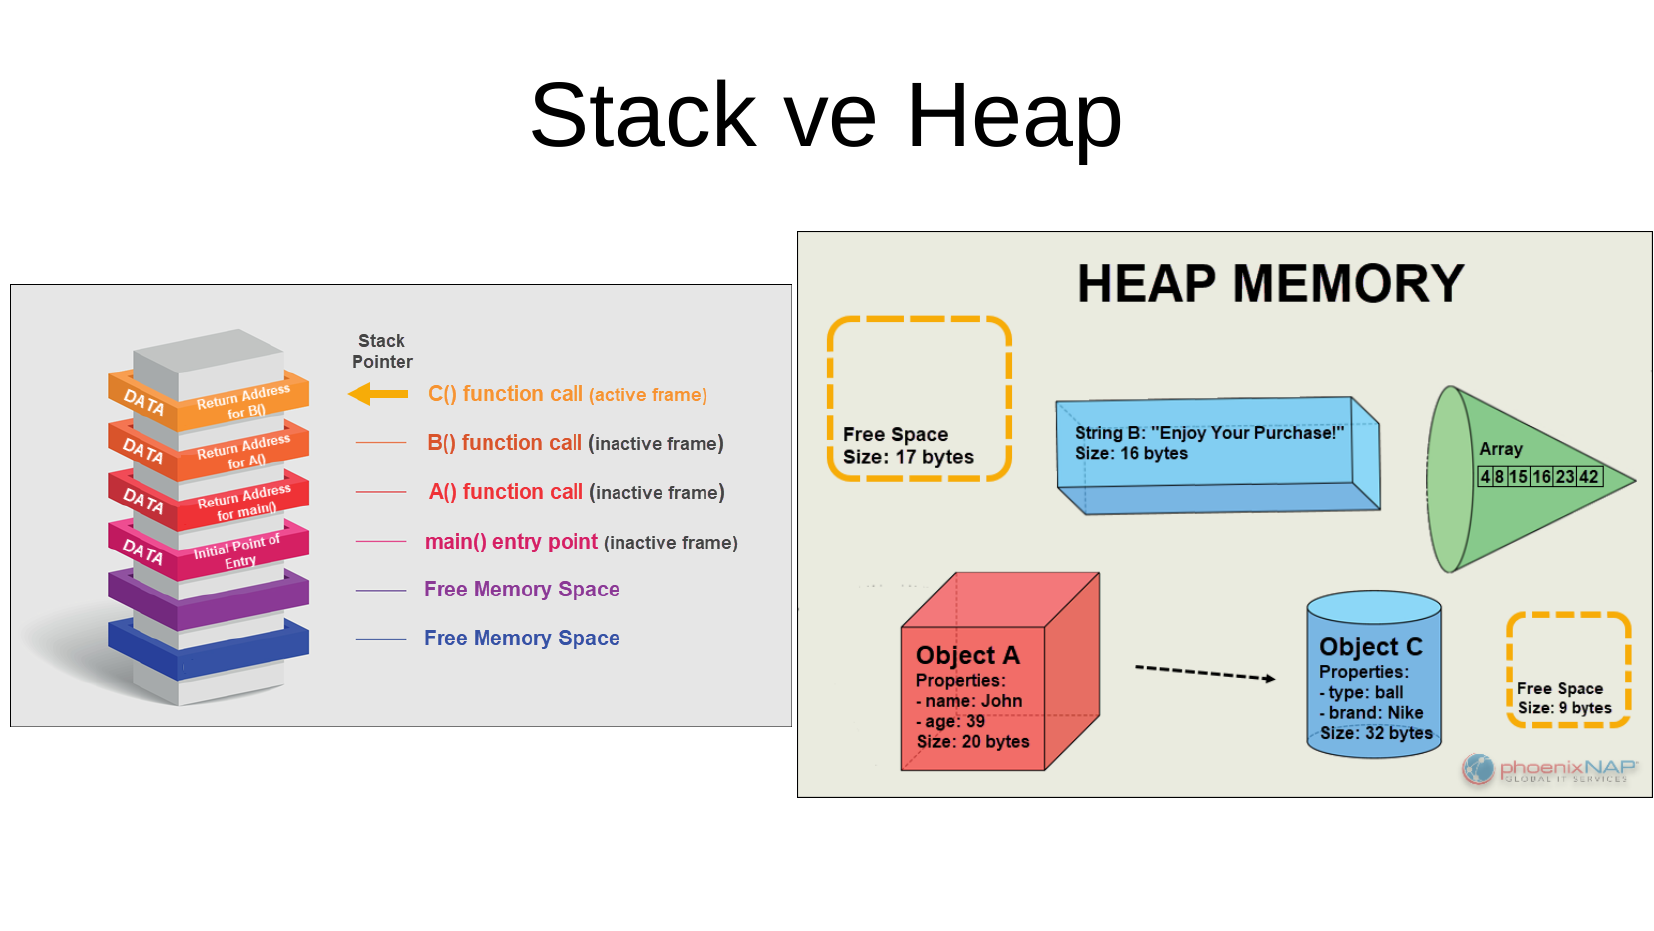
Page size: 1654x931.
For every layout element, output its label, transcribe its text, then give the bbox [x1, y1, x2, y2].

picture [797, 231, 1653, 798]
title Stack ve Heap [82, 37, 1571, 193]
picture [10, 284, 792, 727]
